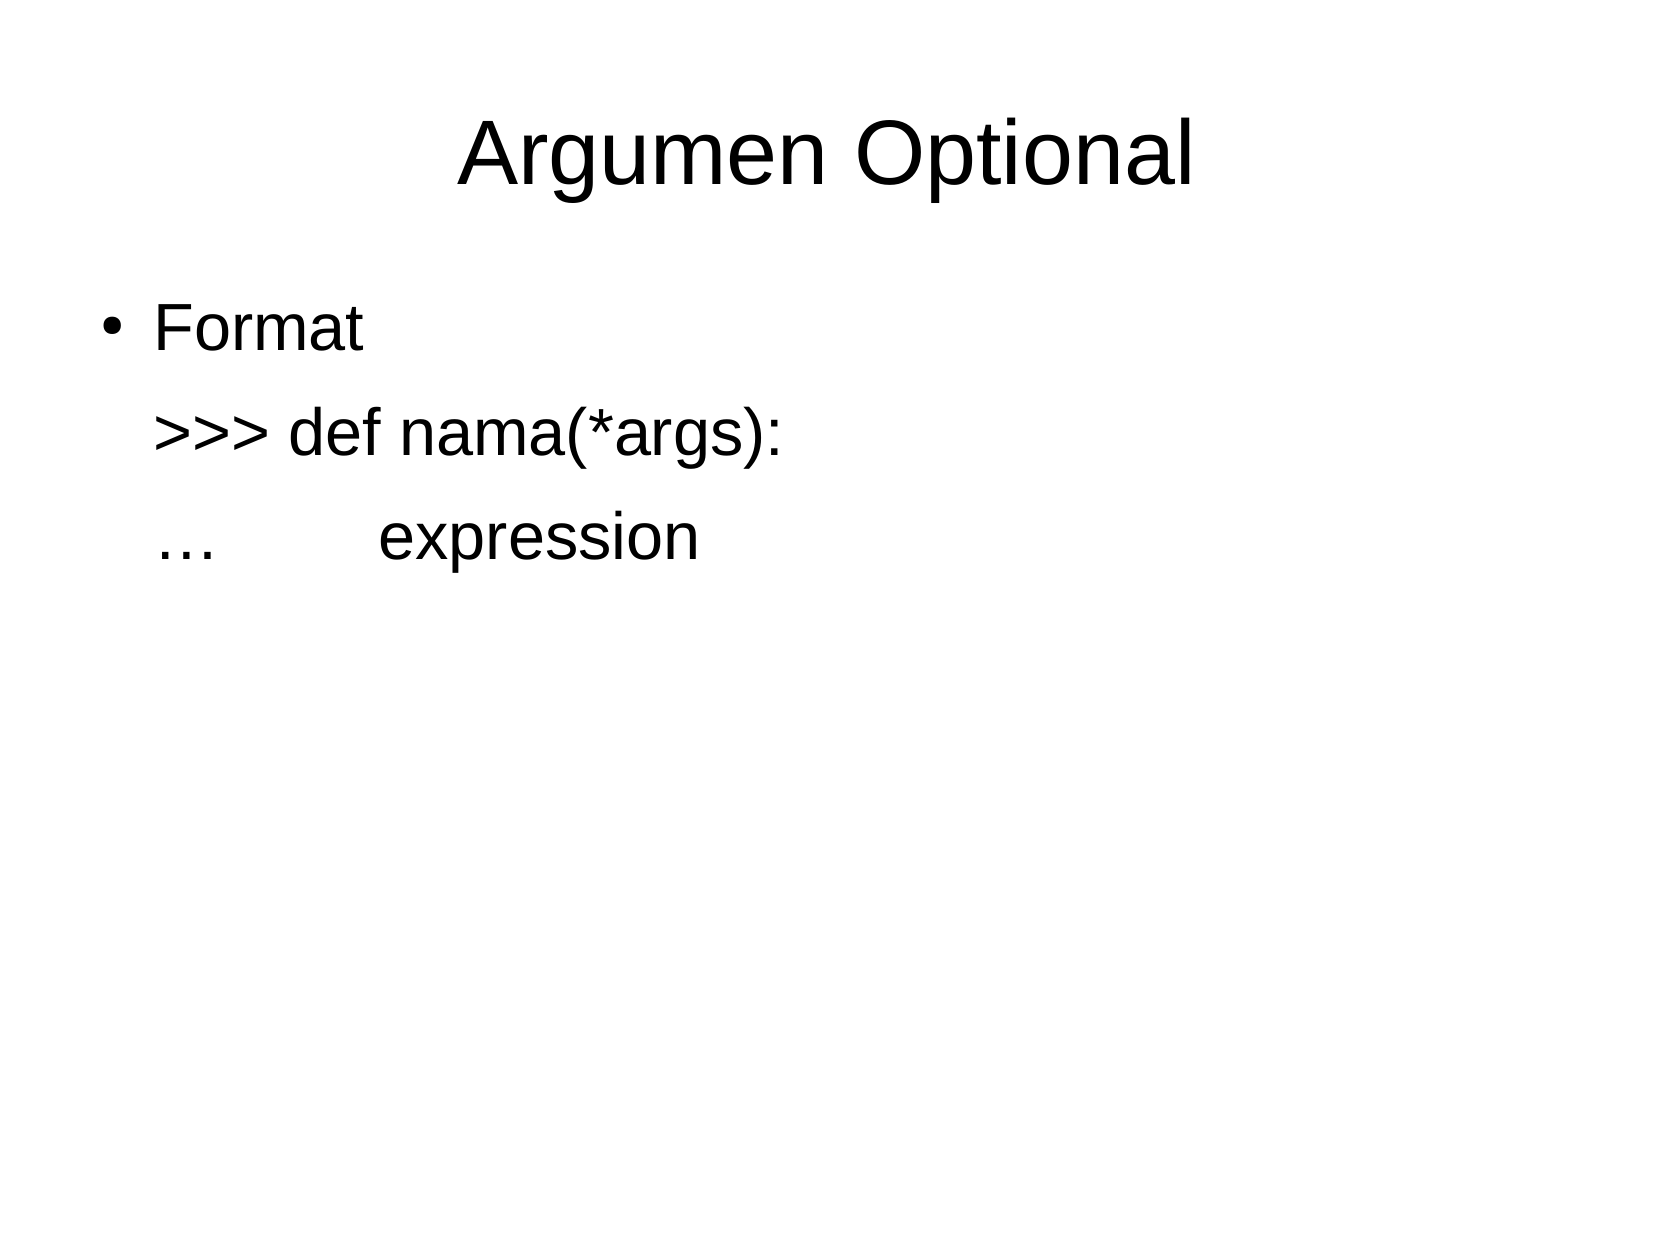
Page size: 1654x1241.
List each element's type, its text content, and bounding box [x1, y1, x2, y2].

title Argumen Optional [82, 49, 1571, 257]
list Format >>> def nama(*args): … expression [82, 290, 1571, 1010]
